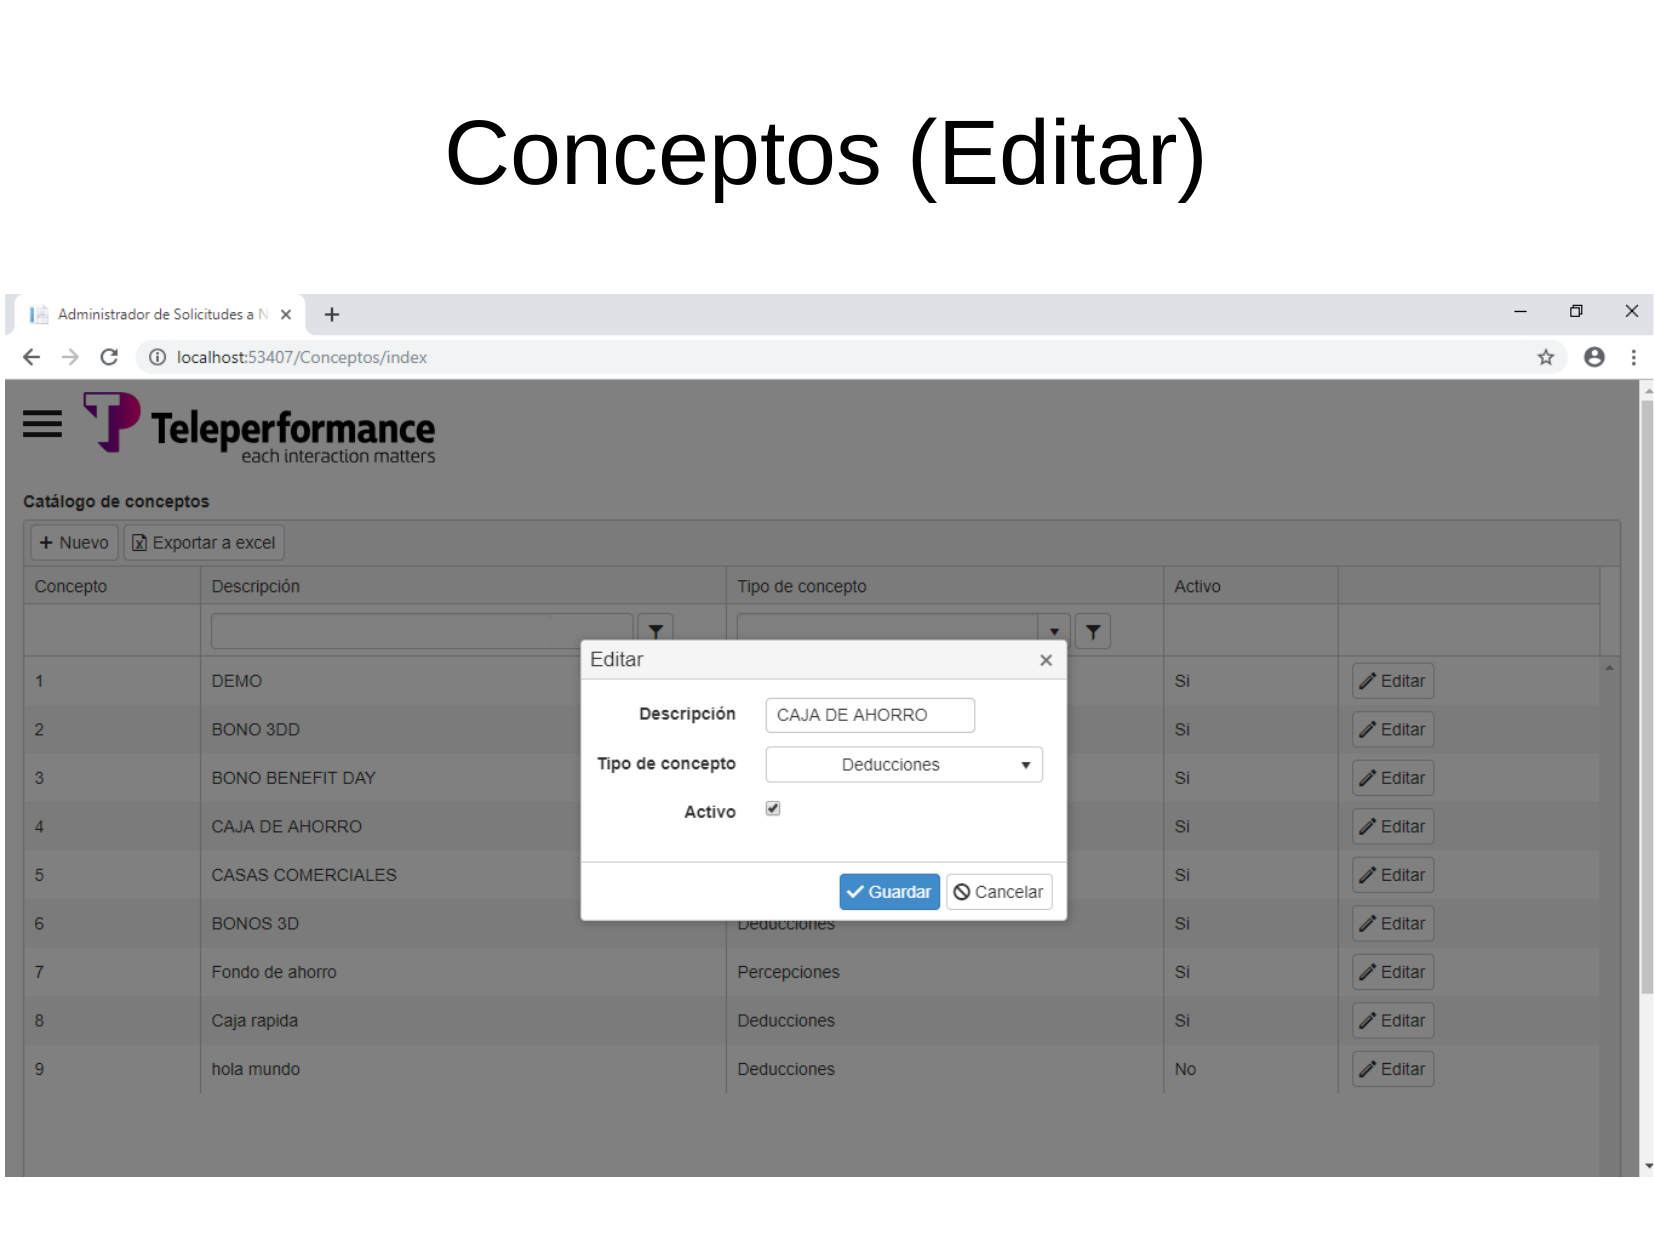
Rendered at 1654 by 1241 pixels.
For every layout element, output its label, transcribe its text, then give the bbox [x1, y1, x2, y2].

title Conceptos (Editar) [82, 49, 1571, 257]
picture [5, 294, 1654, 1177]
